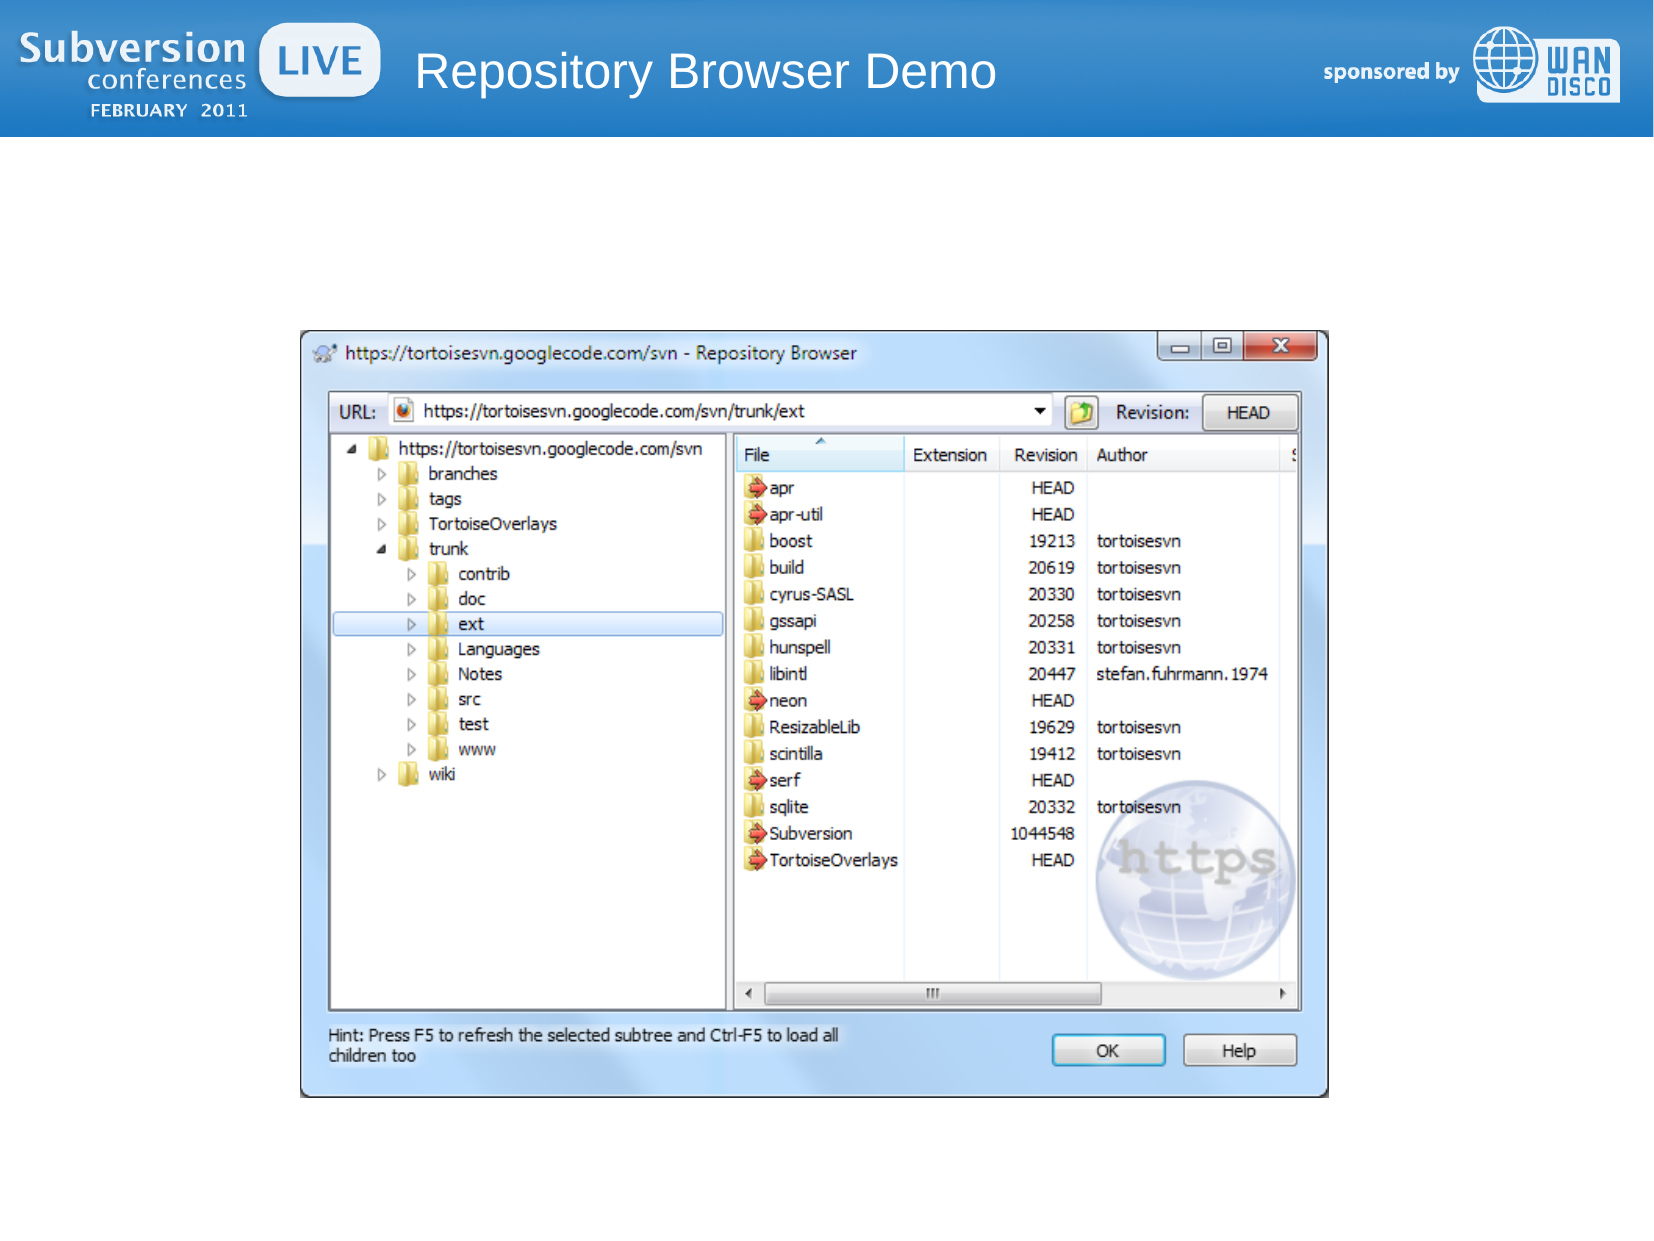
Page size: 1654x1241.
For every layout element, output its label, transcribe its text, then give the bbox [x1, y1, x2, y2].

title Repository Browser Demo [399, 0, 1296, 146]
picture [300, 330, 1329, 1098]
picture [0, 0, 399, 137]
picture [1296, 0, 1654, 137]
